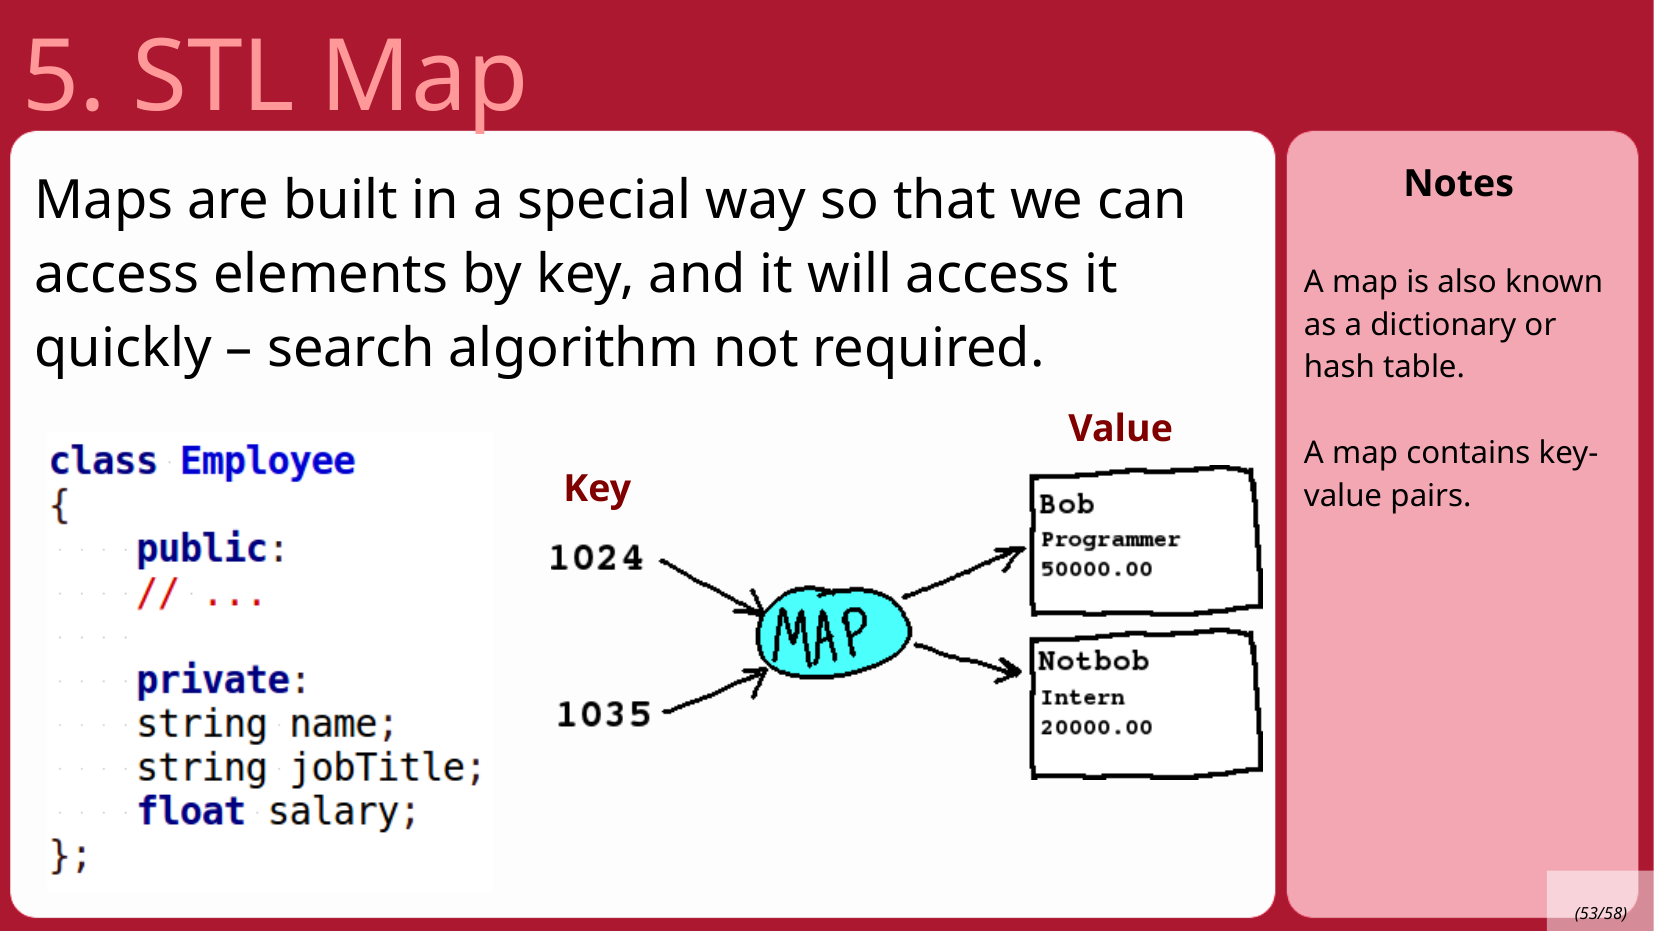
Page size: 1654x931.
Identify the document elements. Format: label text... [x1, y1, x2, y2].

text_box Value [1007, 398, 1235, 456]
title 5. STL Map [22, 7, 1511, 136]
text_box (<number>/58) [1546, 877, 1654, 931]
text_box Key [483, 458, 711, 516]
text_box Maps are built in a special way so that we can access elements by key, and it will access it quickly – search algorithm not required. [34, 160, 1248, 373]
text_box Notes A map is also known as a dictionary or hash table. A map contains key-value pairs. [1289, 149, 1629, 460]
picture [0, 0, 1654, 931]
